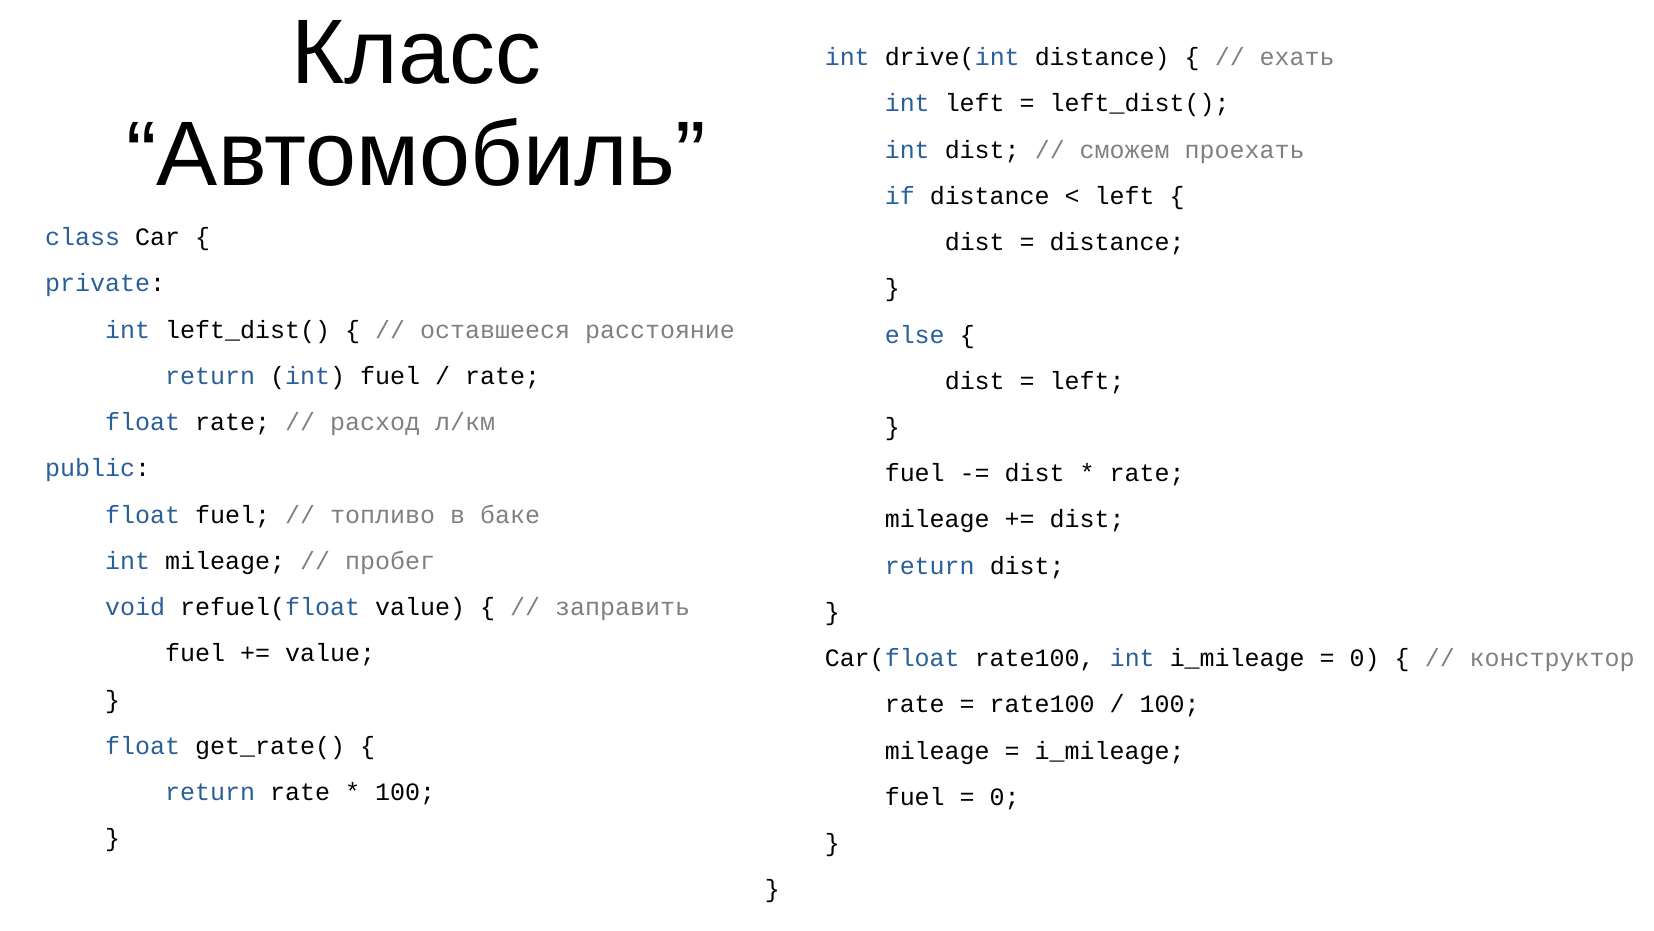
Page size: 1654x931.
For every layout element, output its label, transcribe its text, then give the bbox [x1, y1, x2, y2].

list class Car { private: int left_dist() { // оставшееся расстояние return (int) fuel / rate; float rate; // расход л/км public: float fuel; // топливо в баке int mileage; // пробег void refuel(float value) { // заправить fuel += value; } float get_rate() { return rate * 100; } [45, 225, 750, 863]
title Класс “Автомобиль” [82, 0, 751, 206]
text_box int drive(int distance) { // ехать int left = left_dist(); int dist; // сможем проехать if distance < left { dist = distance; } else { dist = left; } fuel -= dist * rate; mileage += dist; return dist; } Car(float rate100, int i_mileage = 0) { // конструктор rate = rate100 / 100; mileage = i_mileage; fuel = 0; } } [750, 37, 1654, 931]
